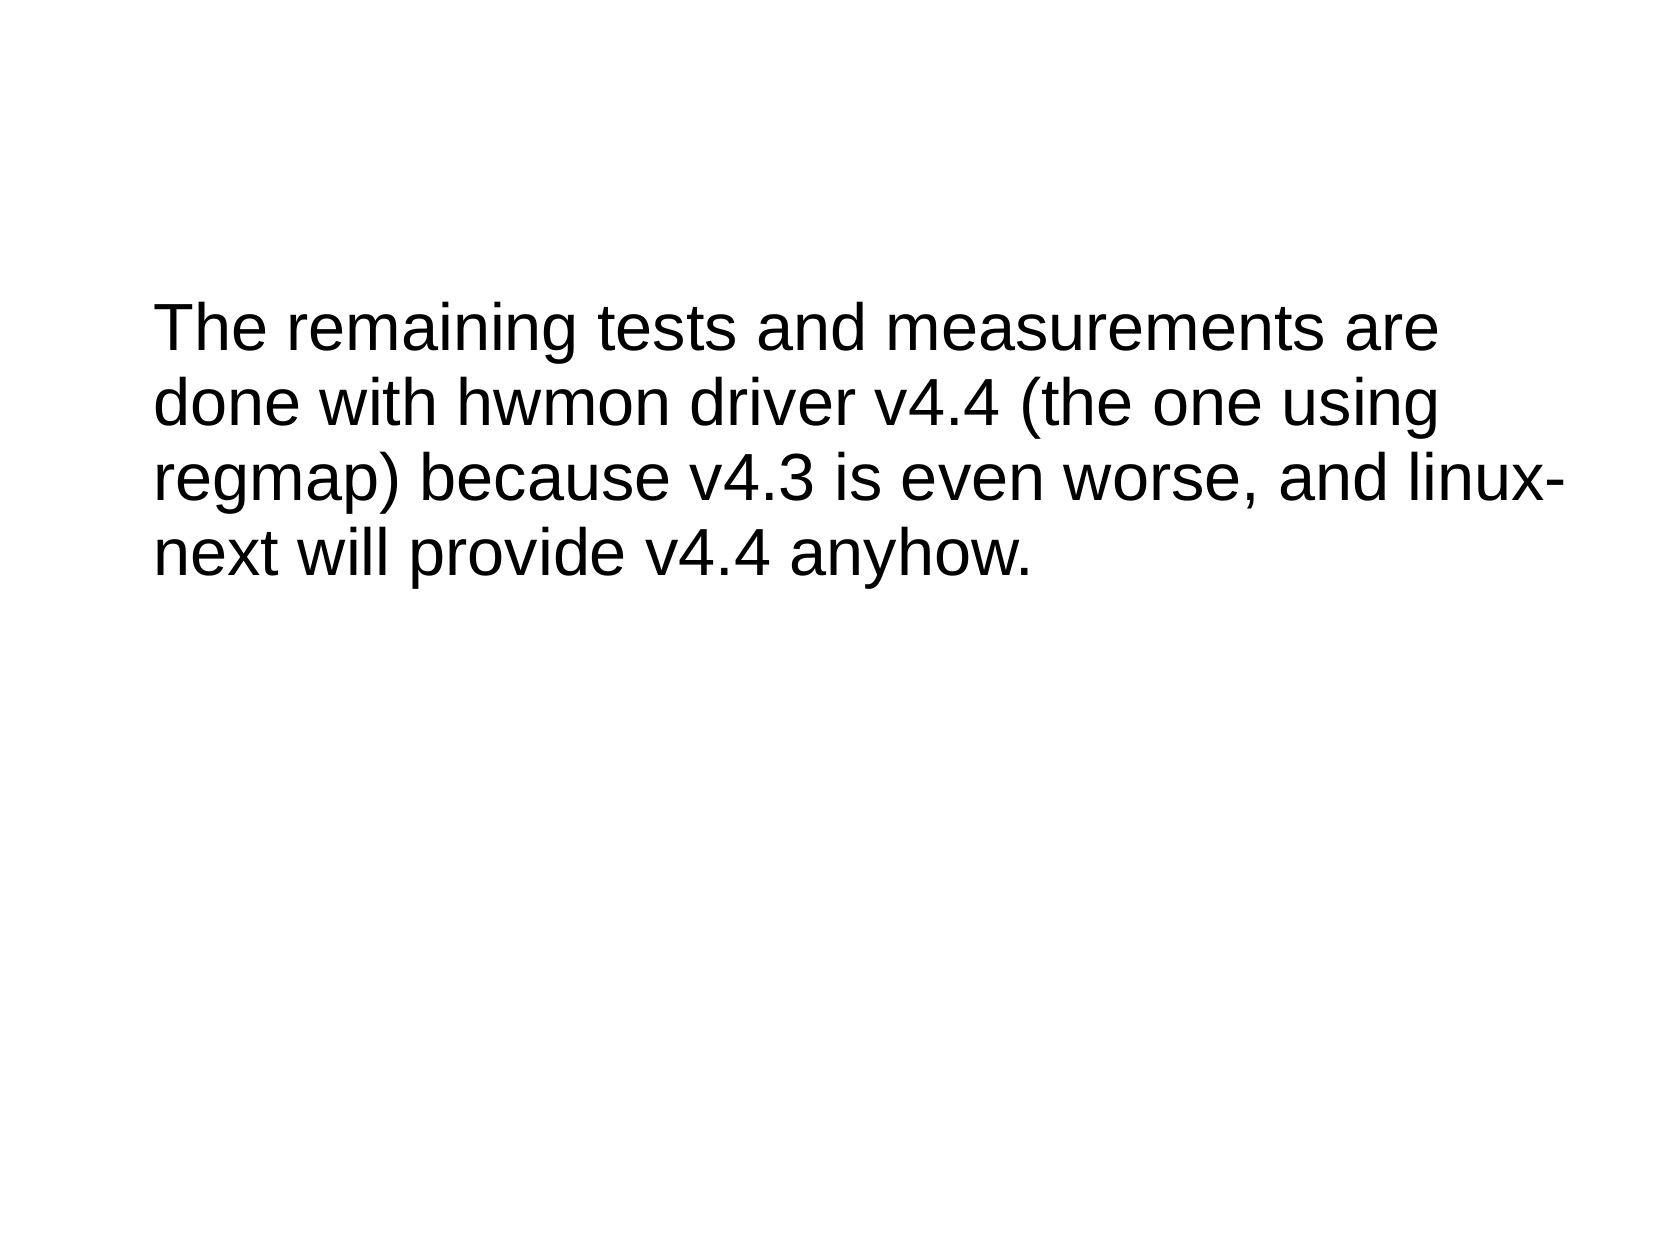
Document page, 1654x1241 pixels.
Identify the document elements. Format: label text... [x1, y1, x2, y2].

list The remaining tests and measurements are done with hwmon driver v4.4 (the one using regmap) because v4.3 is even worse, and linux-next will provide v4.4 anyhow. [82, 290, 1571, 1010]
